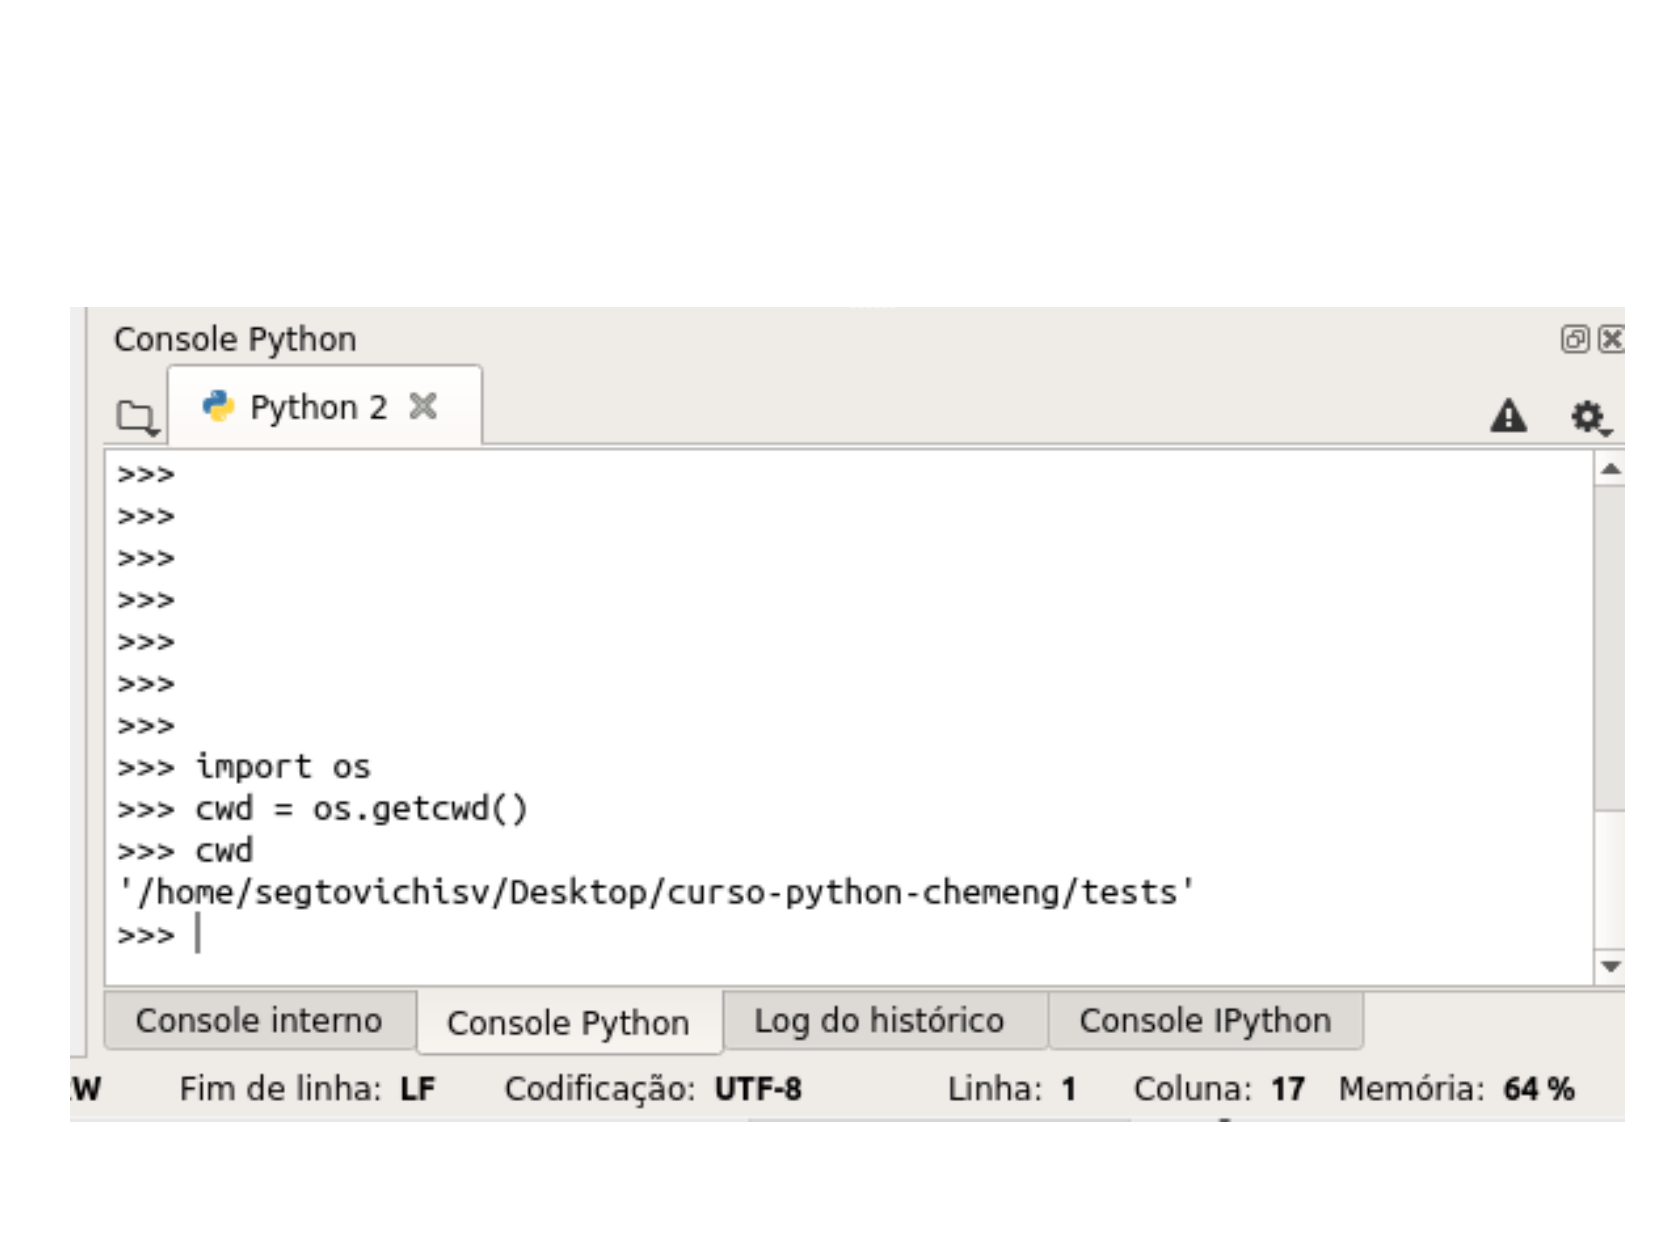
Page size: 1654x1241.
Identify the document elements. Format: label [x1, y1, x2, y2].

picture [70, 307, 1625, 1123]
